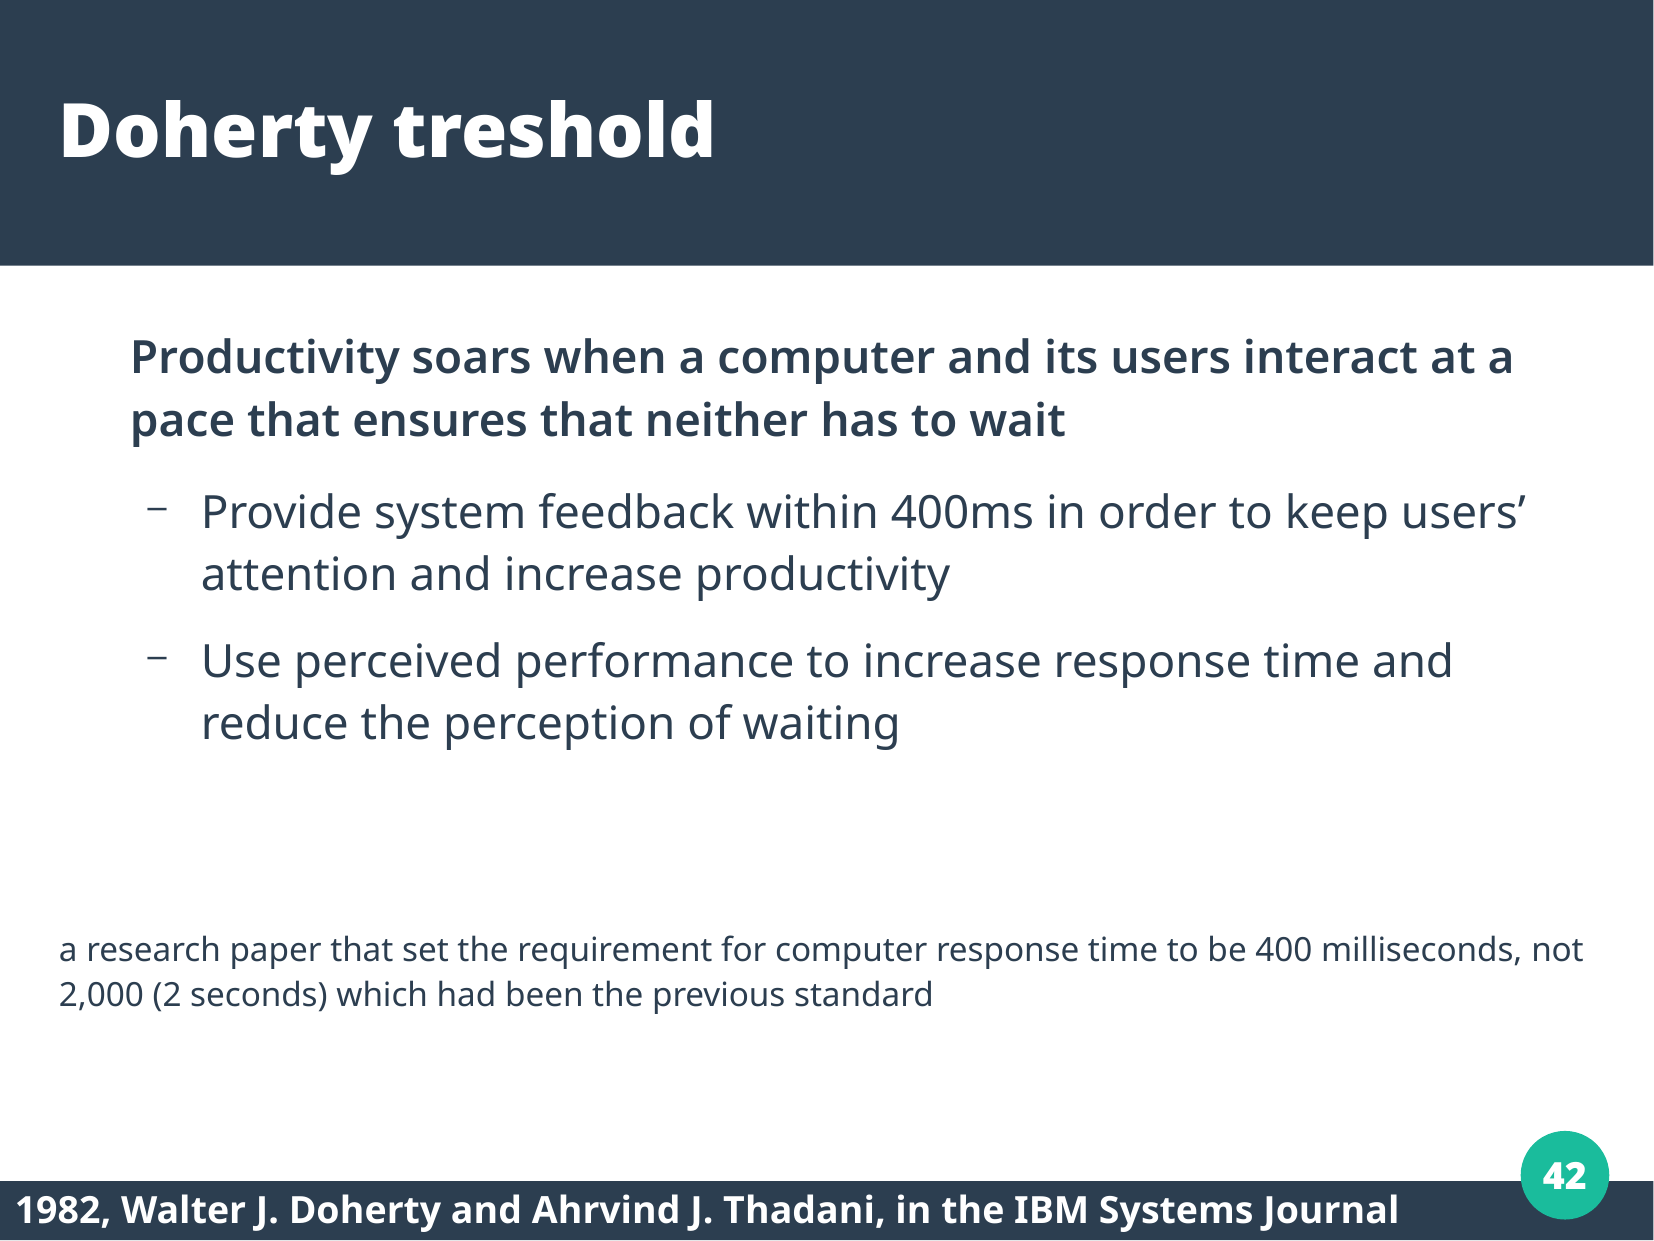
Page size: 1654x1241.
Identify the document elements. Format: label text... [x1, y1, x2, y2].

title Doherty treshold [59, 49, 1595, 207]
list Productivity soars when a computer and its users interact at a pace that ensures that neither has to wait Provide system feedback within 400ms in order to keep users’ attention and increase productivity Use perceived performance to increase response time and reduce the perception of waiting a research paper that set the requirement for computer response time to be 400 milliseconds, not 2,000 (2 seconds) which had been the previous standard [59, 324, 1595, 1152]
text_box 1982, Walter J. Doherty and Ahrvind J. Thadani, in the IBM Systems Journal [0, 1175, 1654, 1241]
